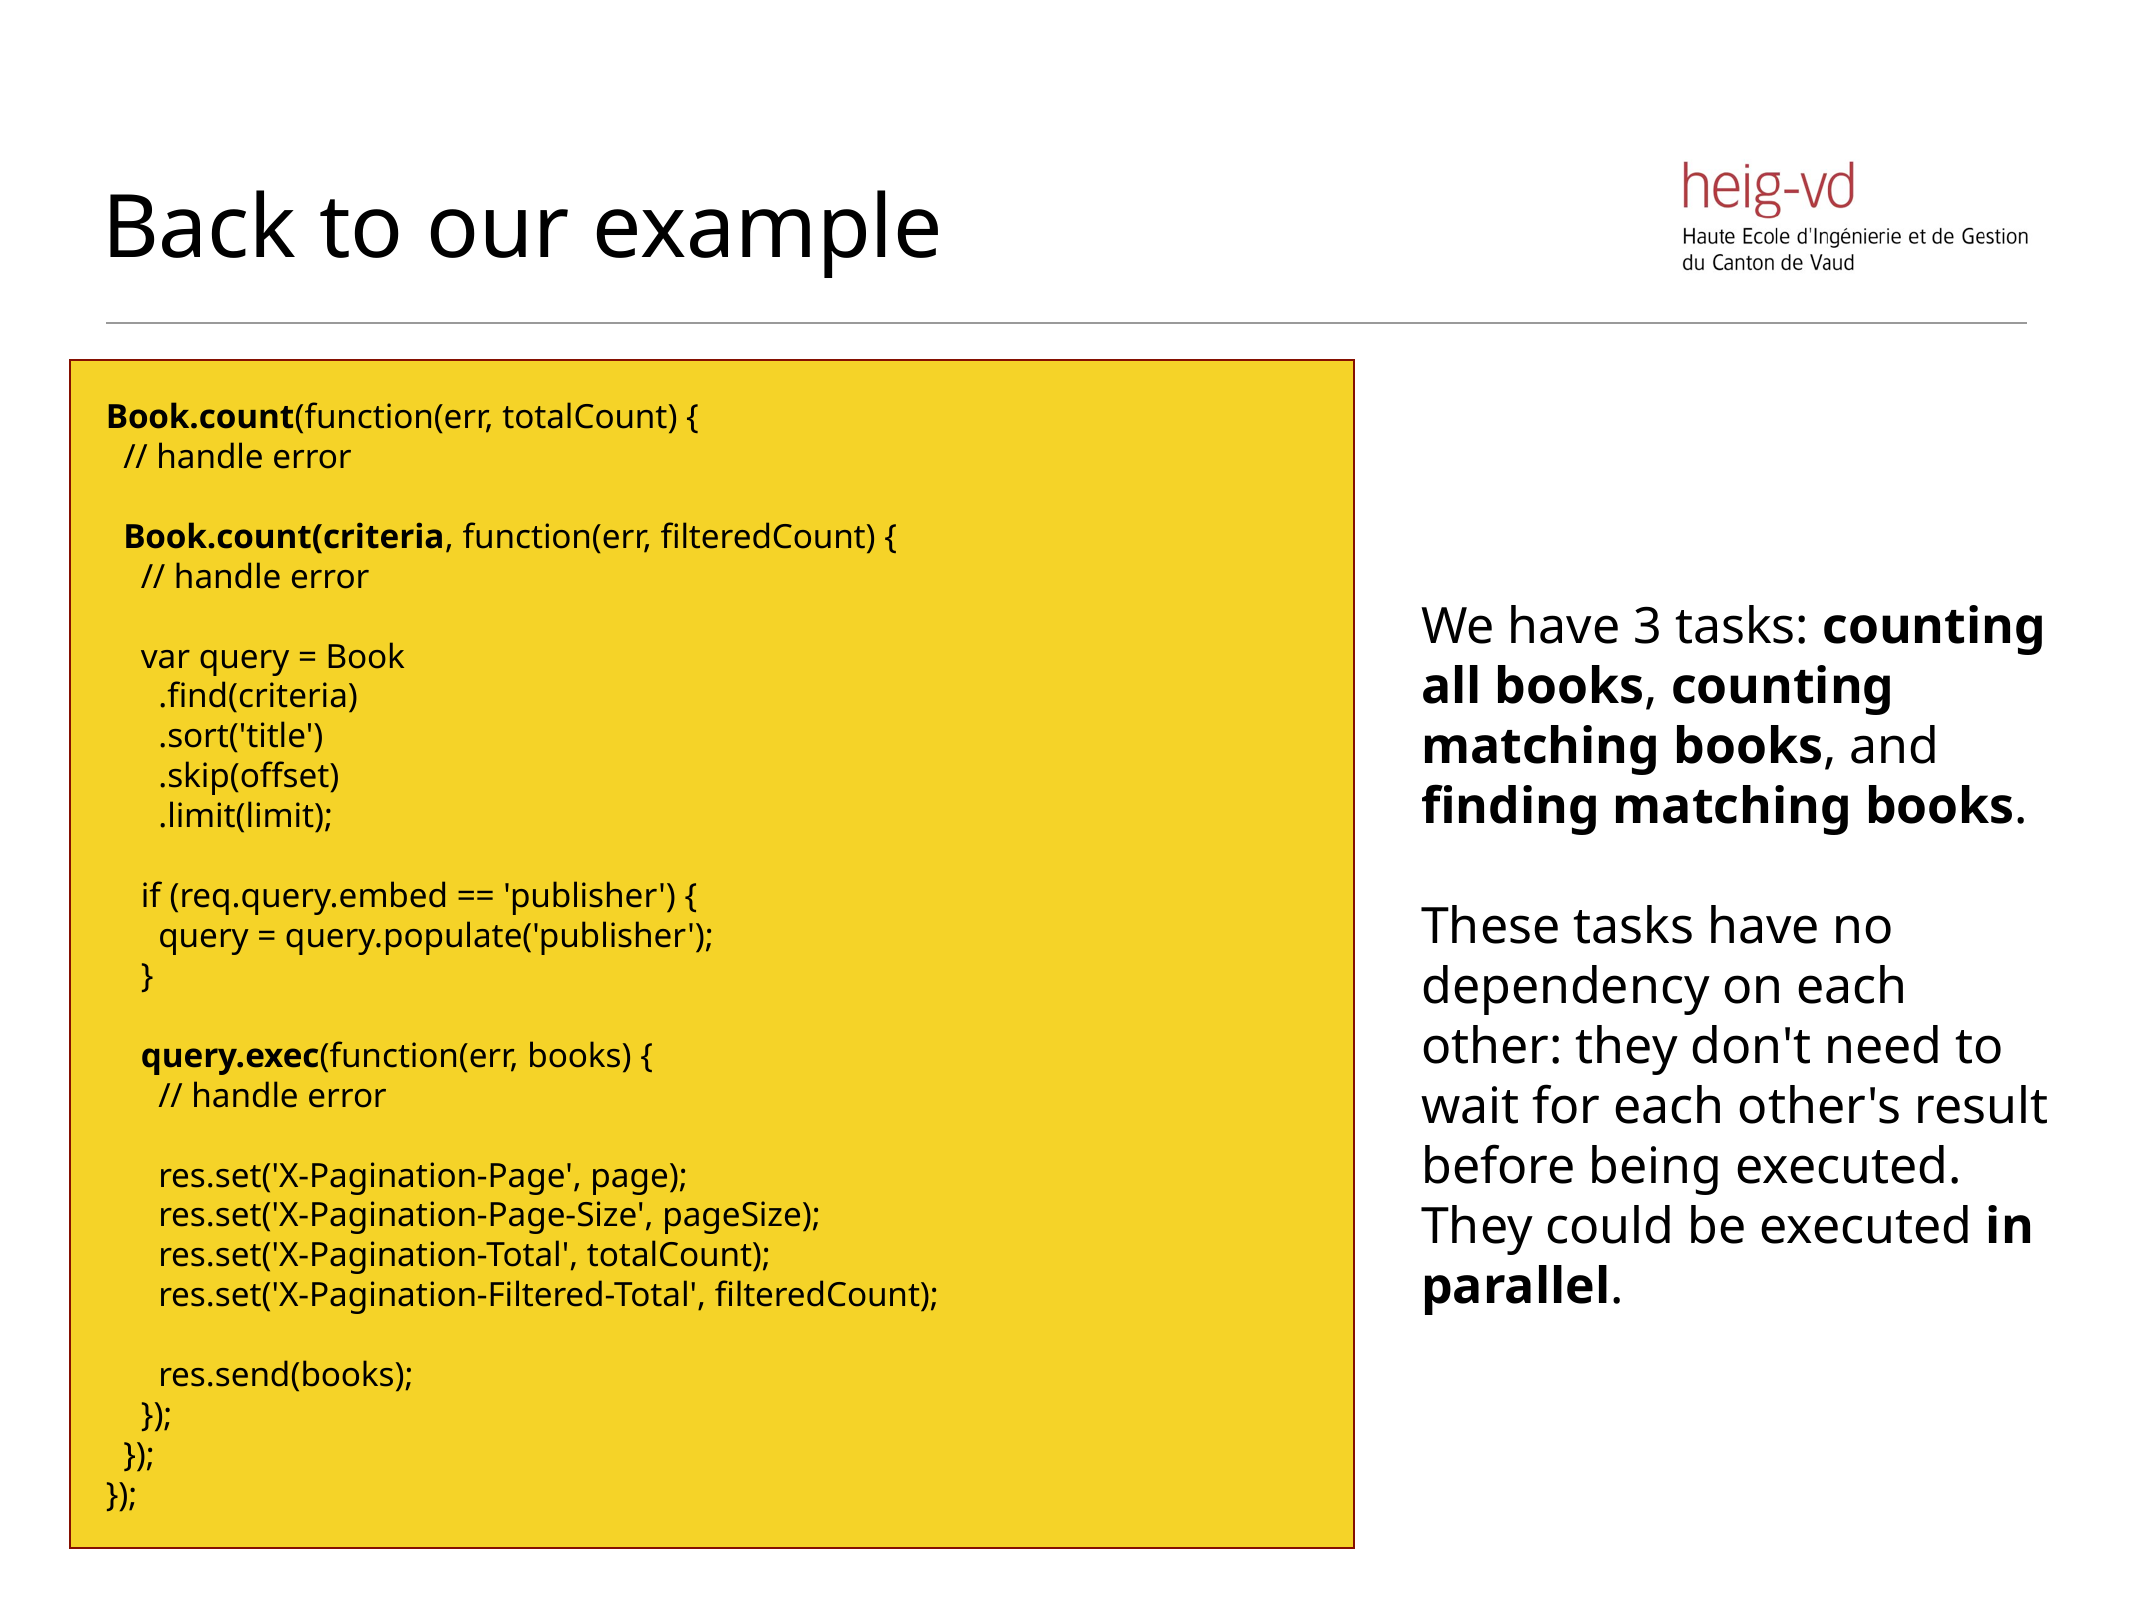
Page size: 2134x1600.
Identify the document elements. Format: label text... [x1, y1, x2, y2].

text_box Book.count(function(err, totalCount) { // handle error Book.count(criteria, function(err, filteredCount) { // handle error var query = Book .find(criteria) .sort('title') .skip(offset) .limit(limit); if (req.query.embed == 'publisher') { query = query.populate('publisher'); } query.exec(function(err, books) { // handle error res.set('X-Pagination-Page', page); res.set('X-Pagination-Page-Size', pageSize); res.set('X-Pagination-Total', totalCount); res.set('X-Pagination-Filtered-Total', filteredCount); res.send(books); }); }); }); [70, 359, 1355, 1549]
text_box We have 3 tasks: counting all books, counting matching books, and finding matching books. These tasks have no dependency on each other: they don't need to wait for each other's result before being executed. They could be executed in parallel. [1412, 585, 2065, 1323]
title Back to our example [93, 54, 2040, 284]
